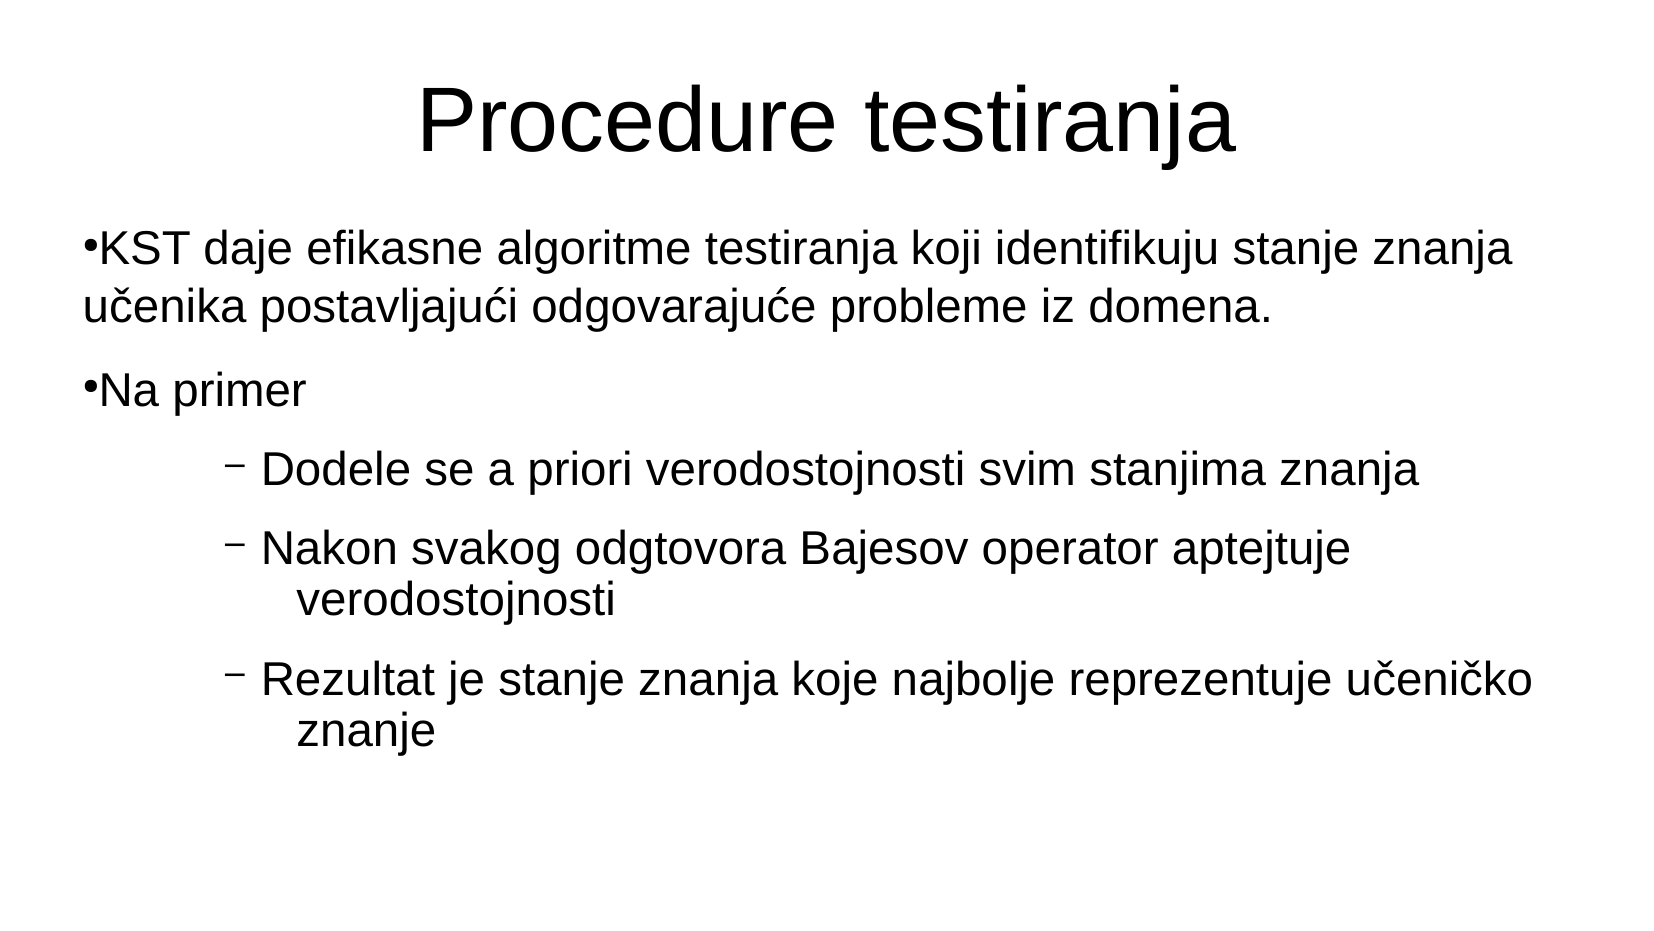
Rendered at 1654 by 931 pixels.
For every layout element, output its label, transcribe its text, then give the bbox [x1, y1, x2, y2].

title Procedure testiranja [82, 37, 1571, 193]
list KST daje efikasne algoritme testiranja koji identifikuju stanje znanja učenika postavljajući odgovarajuće probleme iz domena. Na primer Dodele se a priori verodostojnosti svim stanjima znanja Nakon svakog odgtovora Bajesov operator aptejtuje verodostojnosti Rezultat je stanje znanja koje najbolje reprezentuje učeničko znanje [82, 217, 1571, 758]
